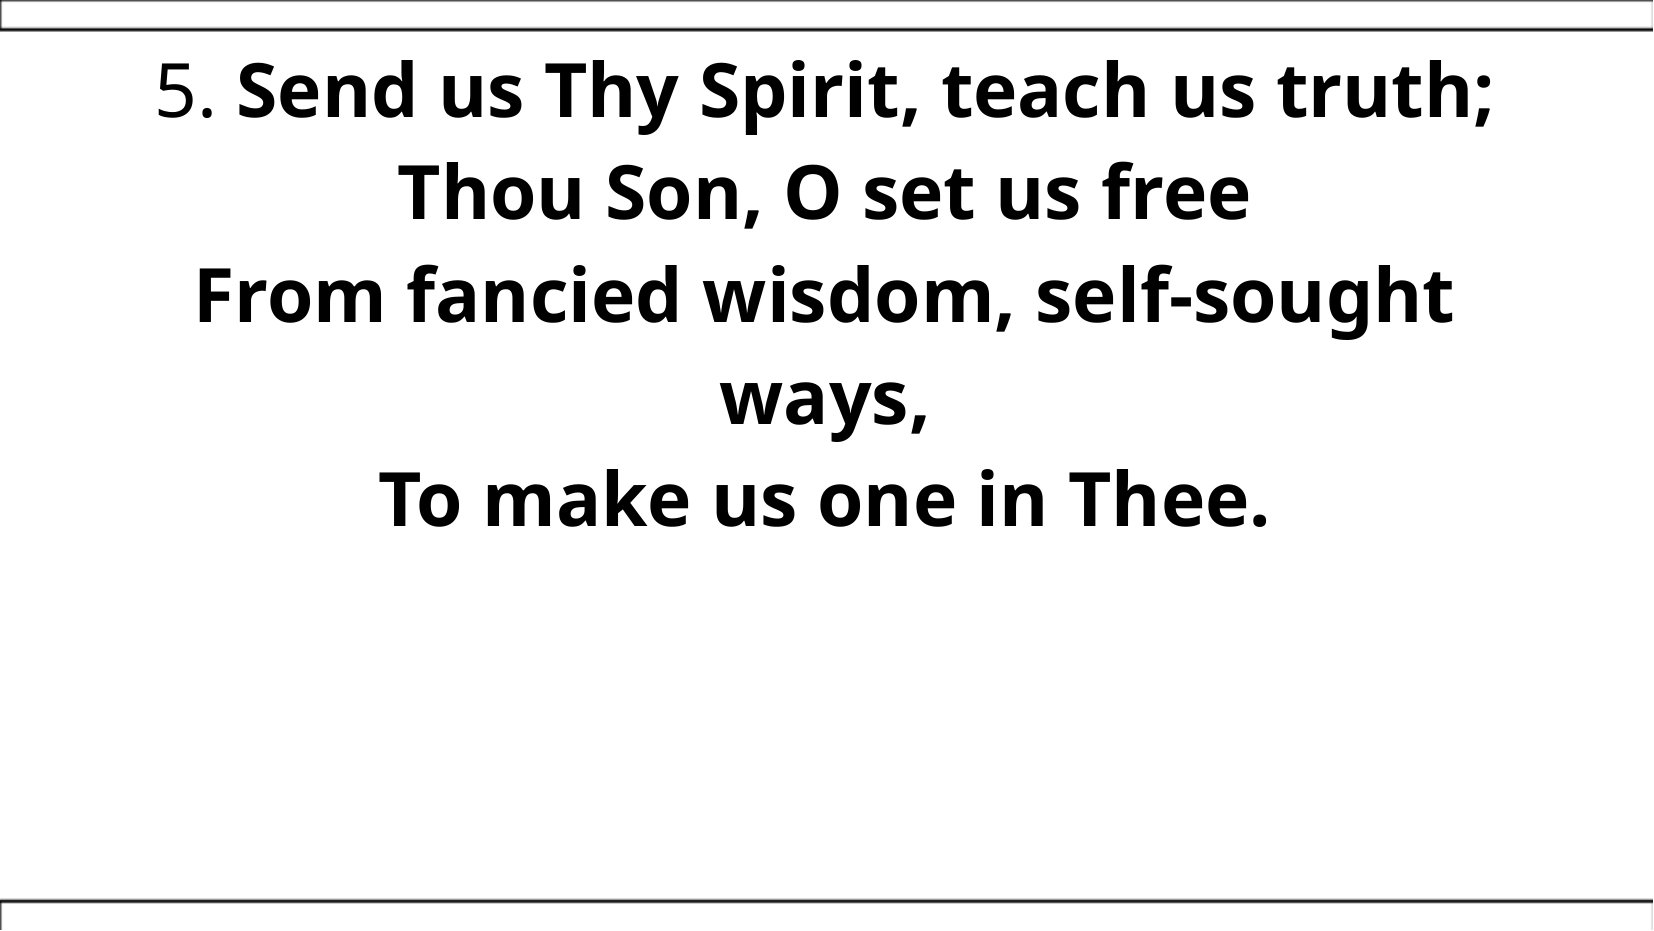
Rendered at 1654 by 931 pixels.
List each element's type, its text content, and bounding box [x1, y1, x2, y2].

text_box 5. Send us Thy Spirit, teach us truth; Thou Son, O set us free From fancied wisdom, self-sought ways, To make us one in Thee. [75, 30, 1576, 445]
picture [0, 0, 1653, 930]
